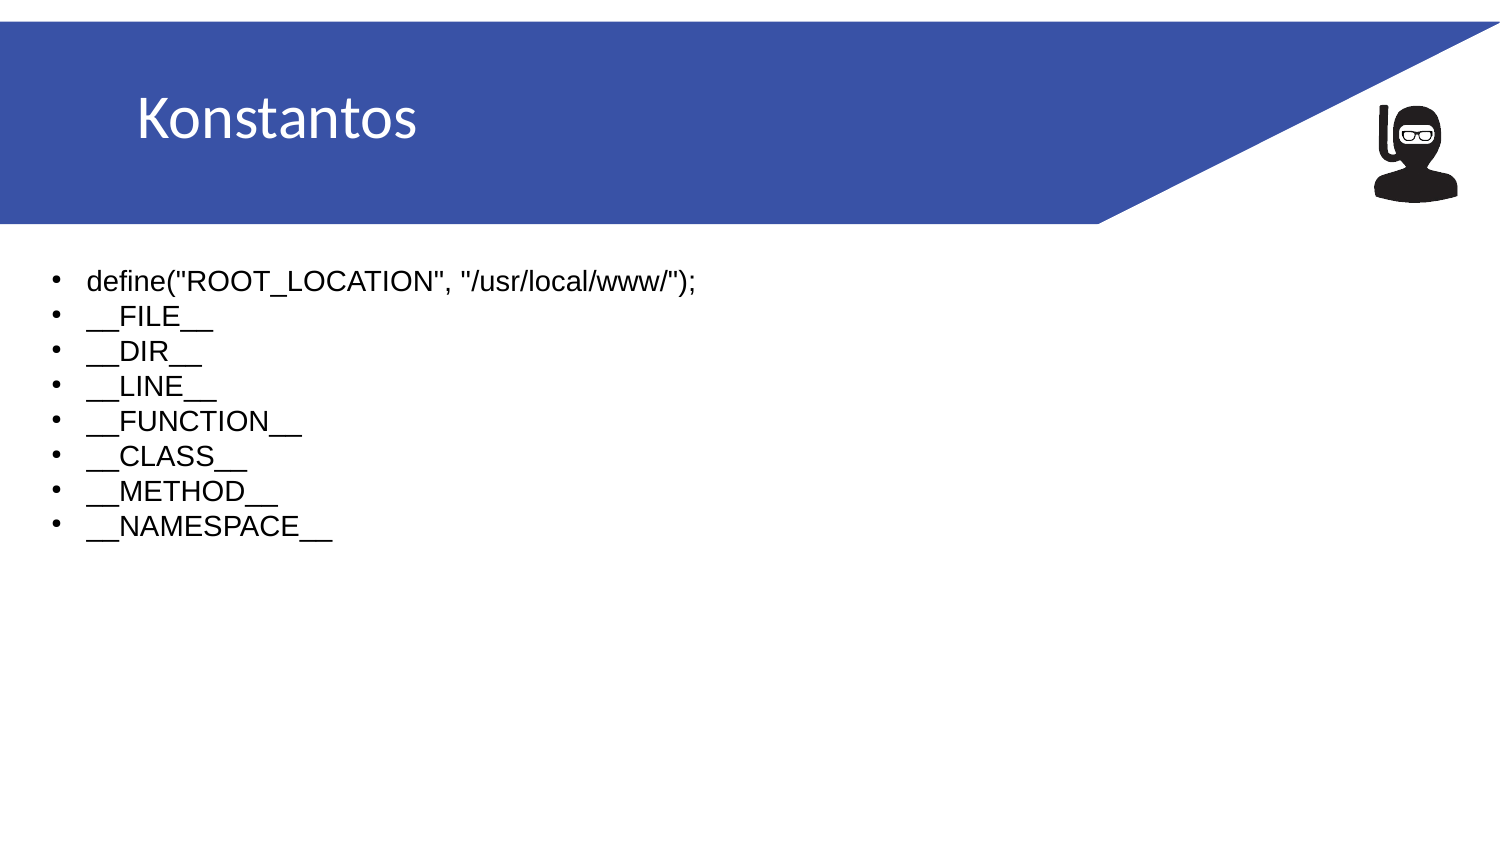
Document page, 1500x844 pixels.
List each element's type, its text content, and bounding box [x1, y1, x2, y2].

picture [1326, 72, 1500, 211]
text_box define("ROOT_LOCATION", "/usr/local/www/"); __FILE__ __DIR__ __LINE__ __FUNCTION__ __CLASS__ __METHOD__ __NAMESPACE__ [36, 247, 1389, 789]
title Konstantos [122, 72, 1326, 167]
text_box [1096, 111, 1500, 227]
text_box [1404, 23, 1500, 72]
